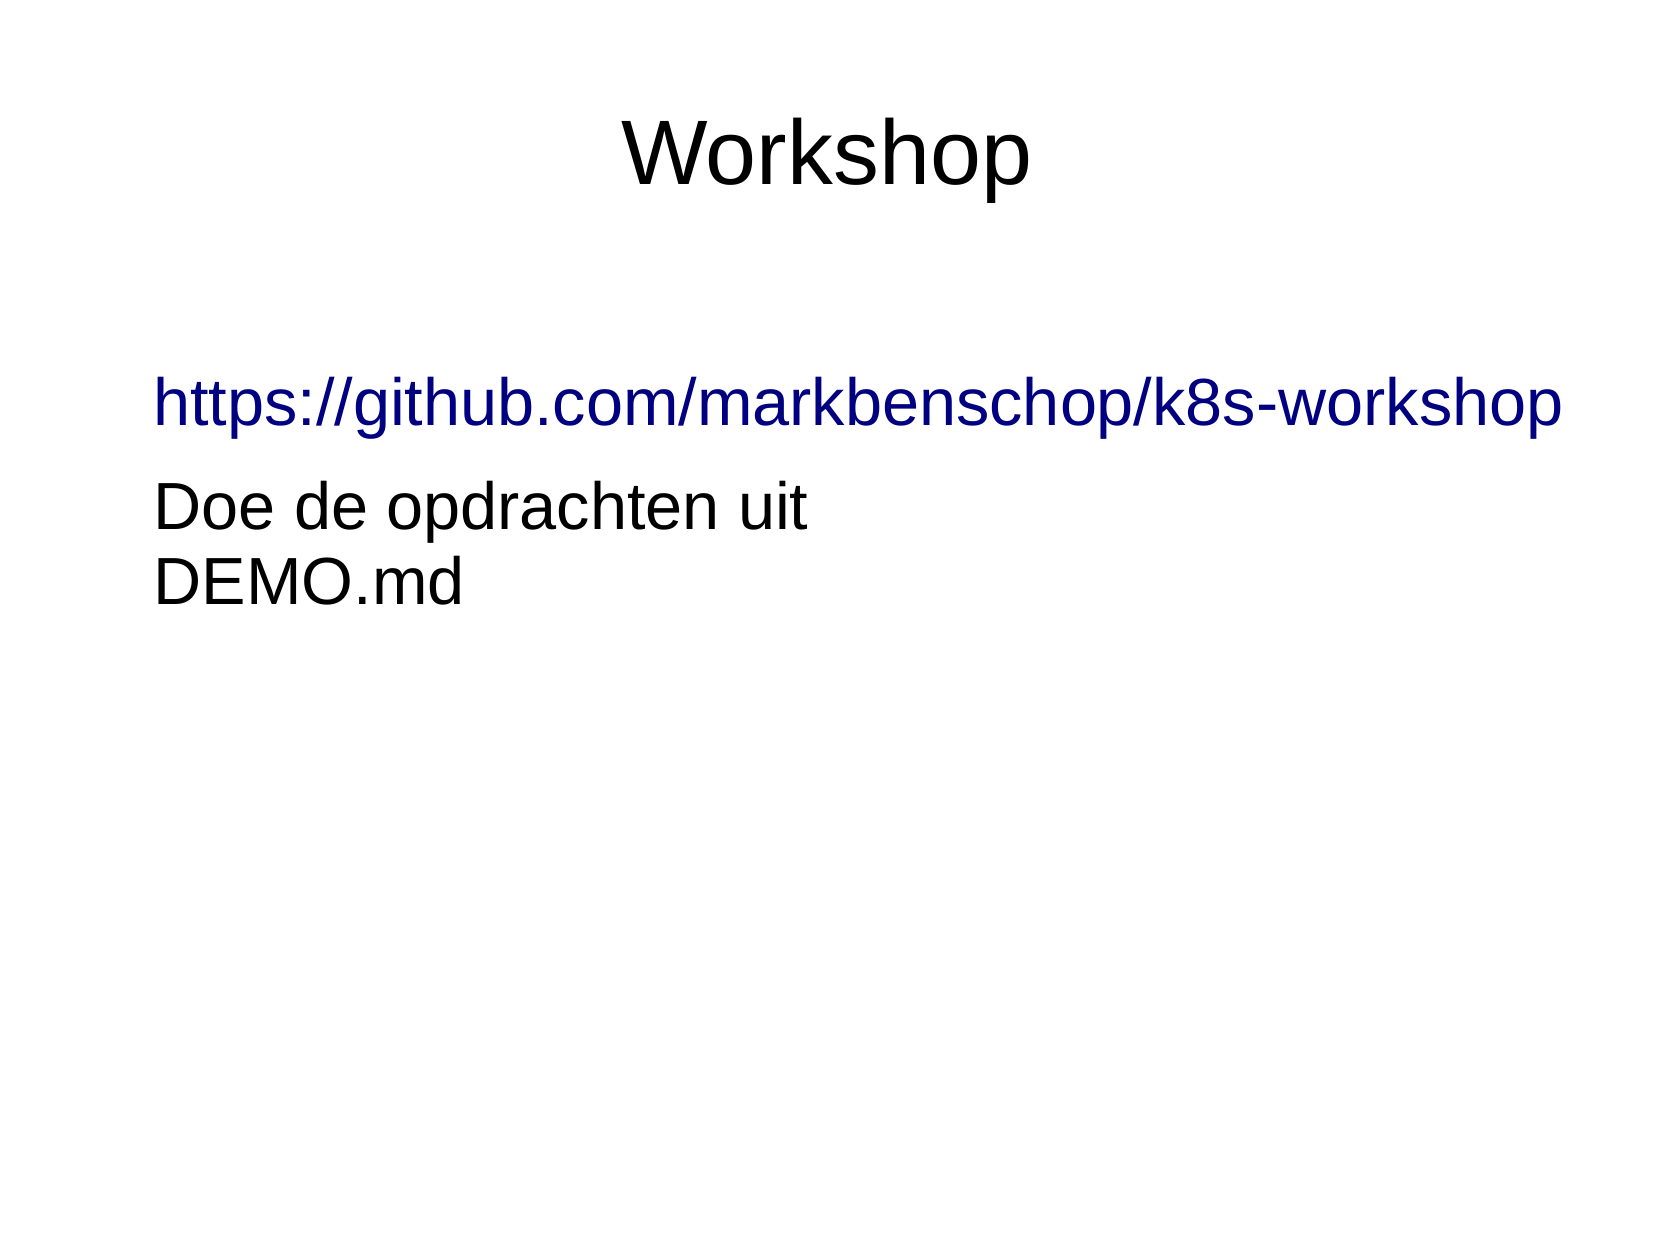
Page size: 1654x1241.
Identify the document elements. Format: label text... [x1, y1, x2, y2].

title Workshop [82, 49, 1571, 257]
list https://github.com/markbenschop/k8s-workshop Doe de opdrachten uit DEMO.md [82, 290, 1571, 1010]
